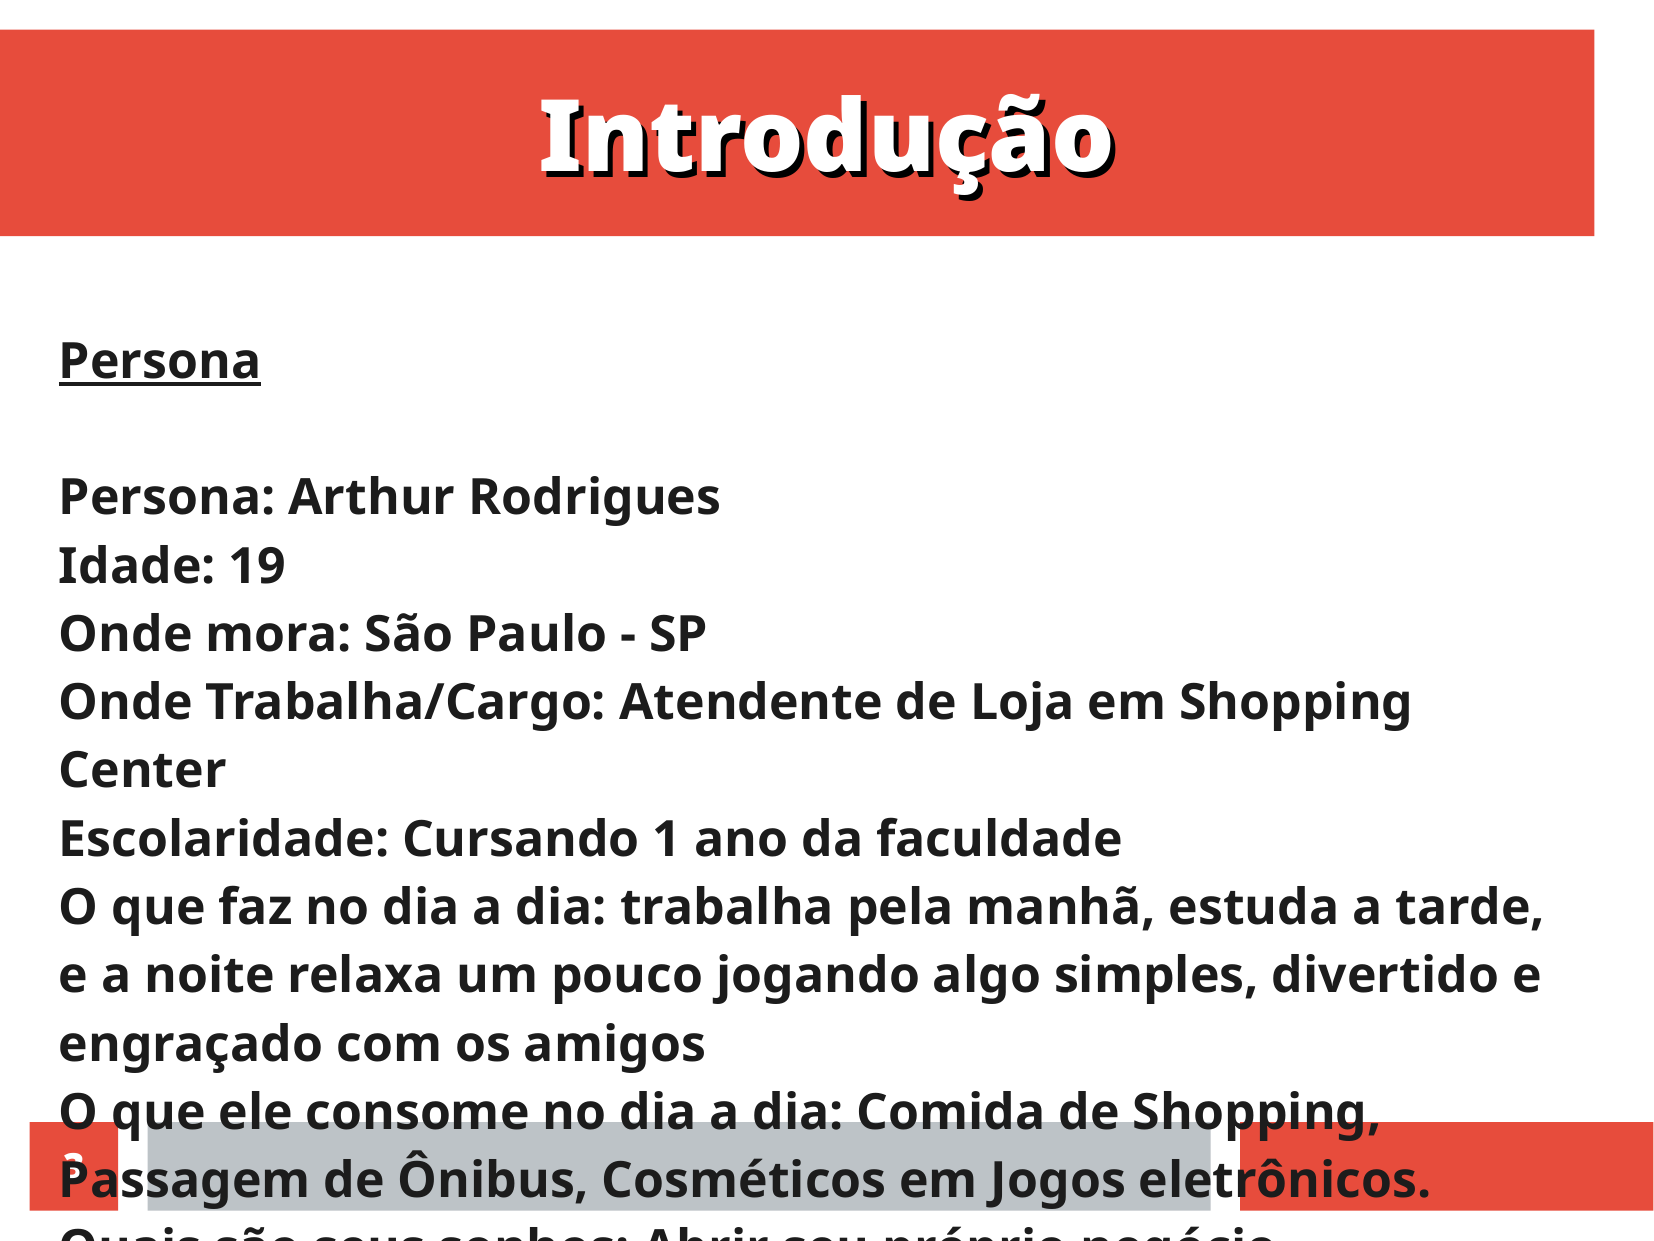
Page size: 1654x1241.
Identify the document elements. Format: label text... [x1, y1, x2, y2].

title Introdução [59, 59, 1595, 207]
subtitle Persona Persona: Arthur Rodrigues Idade: 19 Onde mora: São Paulo - SP Onde Trabalha/Cargo: Atendente de Loja em Shopping Center Escolaridade: Cursando 1 ano da faculdade O que faz no dia a dia: trabalha pela manhã, estuda a tarde, e a noite relaxa um pouco jogando algo simples, divertido e engraçado com os amigos O que ele consome no dia a dia: Comida de Shopping, Passagem de Ônibus, Cosméticos em Jogos eletrônicos. Quais são seus sonhos: Abrir seu próprio negócio [59, 324, 1565, 1093]
